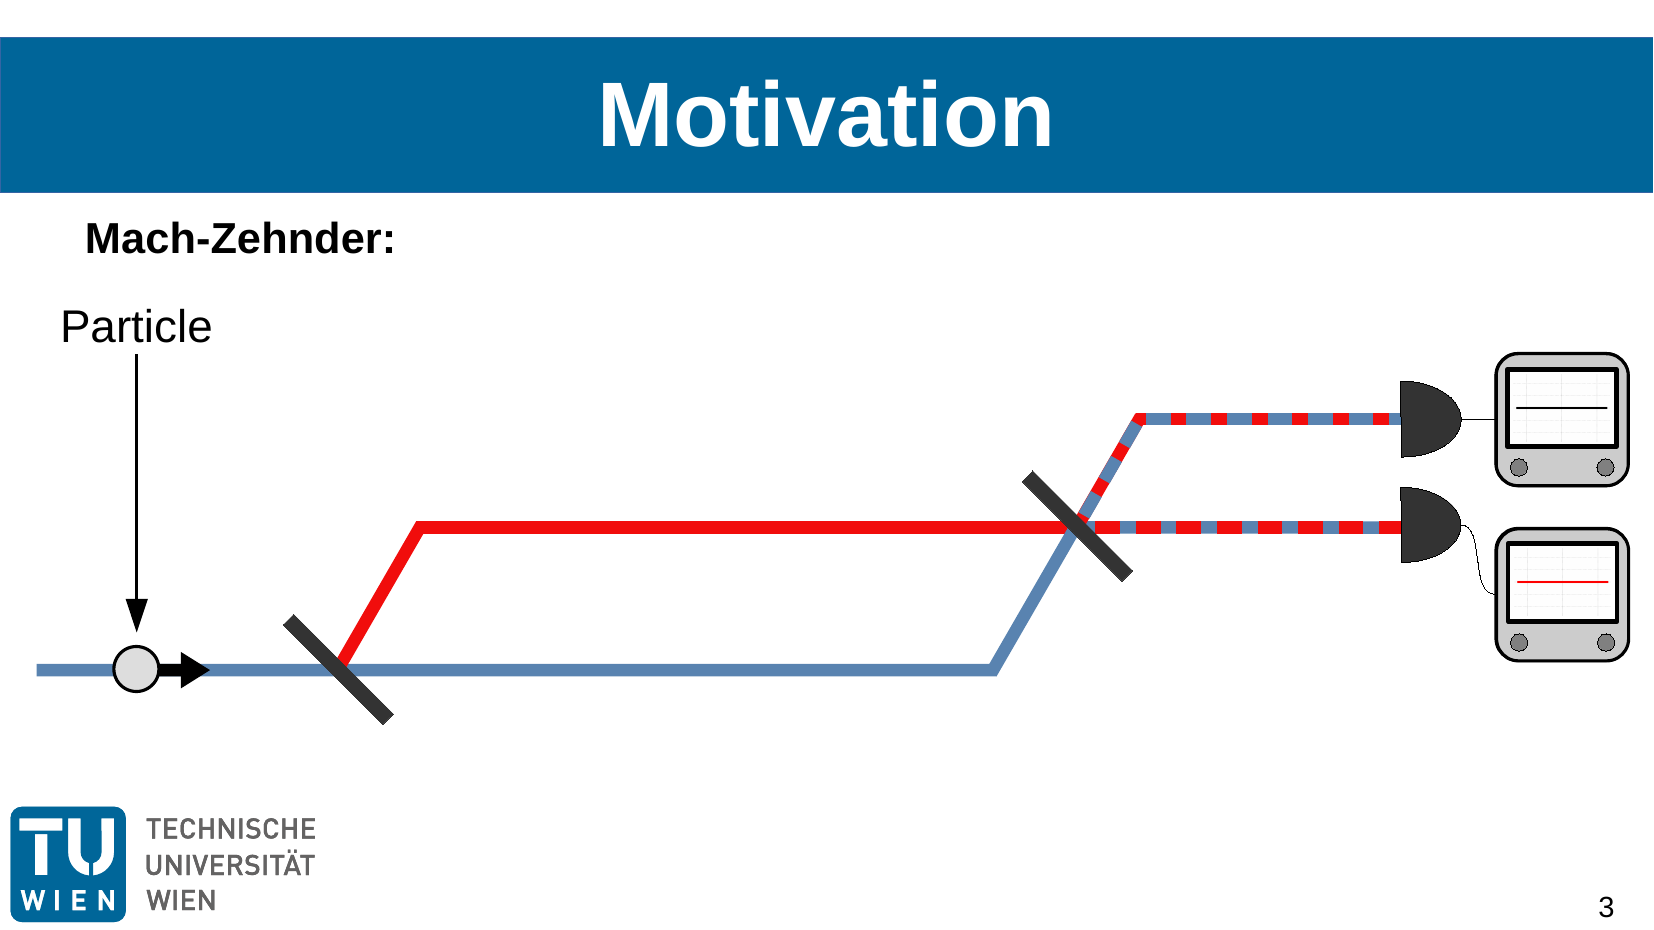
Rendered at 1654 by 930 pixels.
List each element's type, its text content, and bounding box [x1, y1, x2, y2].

text_box Particle [45, 293, 228, 360]
picture [1510, 546, 1615, 619]
text_box [113, 646, 159, 692]
picture [1509, 371, 1614, 445]
title Motivation [0, 37, 1653, 193]
text_box [1400, 487, 1461, 563]
text_box [1400, 381, 1462, 458]
text_box [283, 614, 394, 725]
text_box [1495, 528, 1629, 661]
text_box [1495, 353, 1629, 486]
list Mach-Zehnder: [85, 214, 405, 293]
text_box [1022, 470, 1133, 582]
